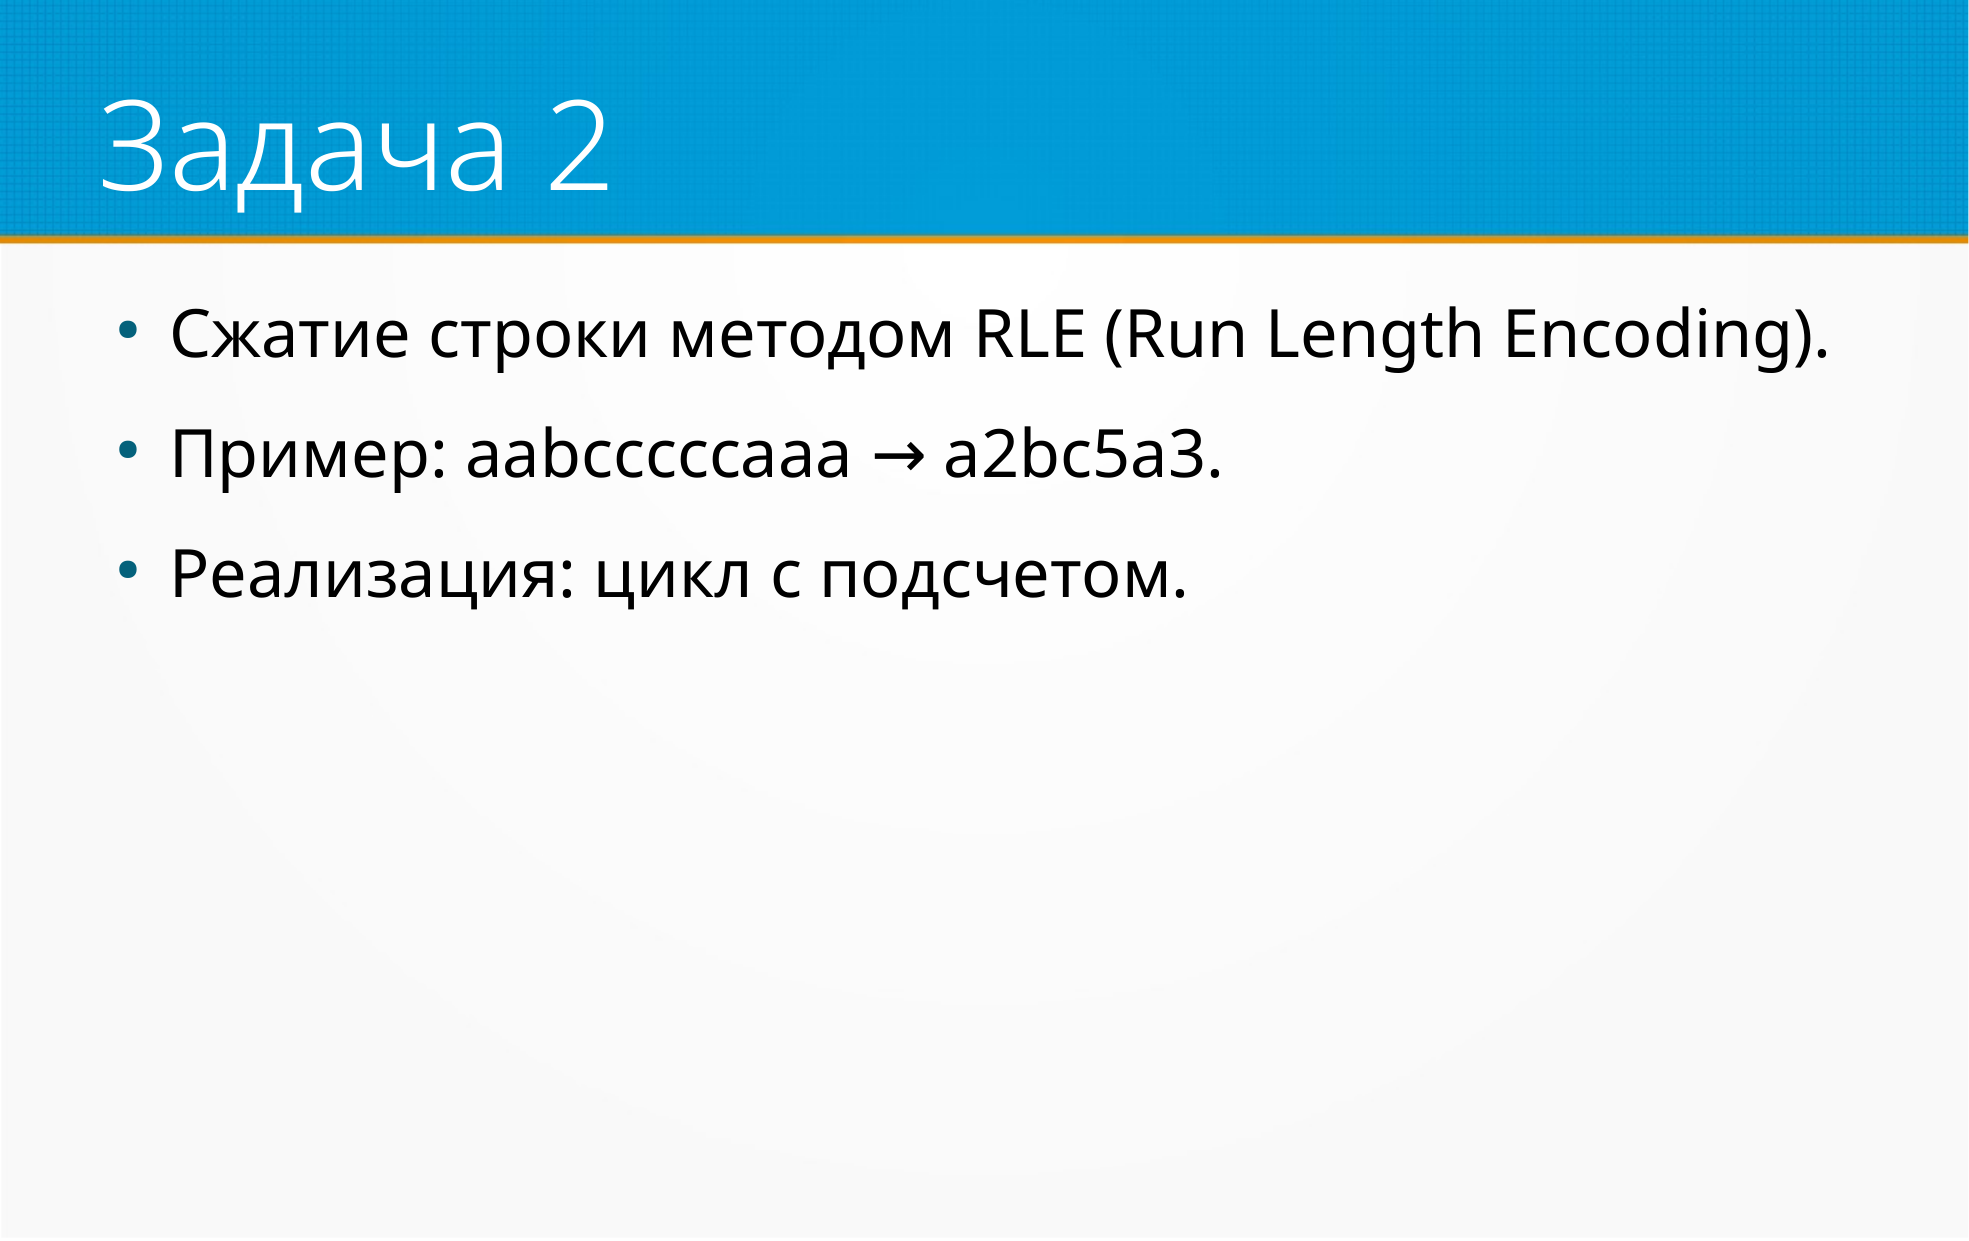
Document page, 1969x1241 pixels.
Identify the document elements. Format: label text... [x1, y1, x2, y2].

title Задача 2 [98, 19, 1870, 227]
picture [0, 233, 1969, 1241]
list Сжатие строки методом RLE (Run Length Encoding). Пример: aabcccccaaa → a2bc5a3. Реализация: цикл с подсчетом. [98, 286, 1861, 1052]
